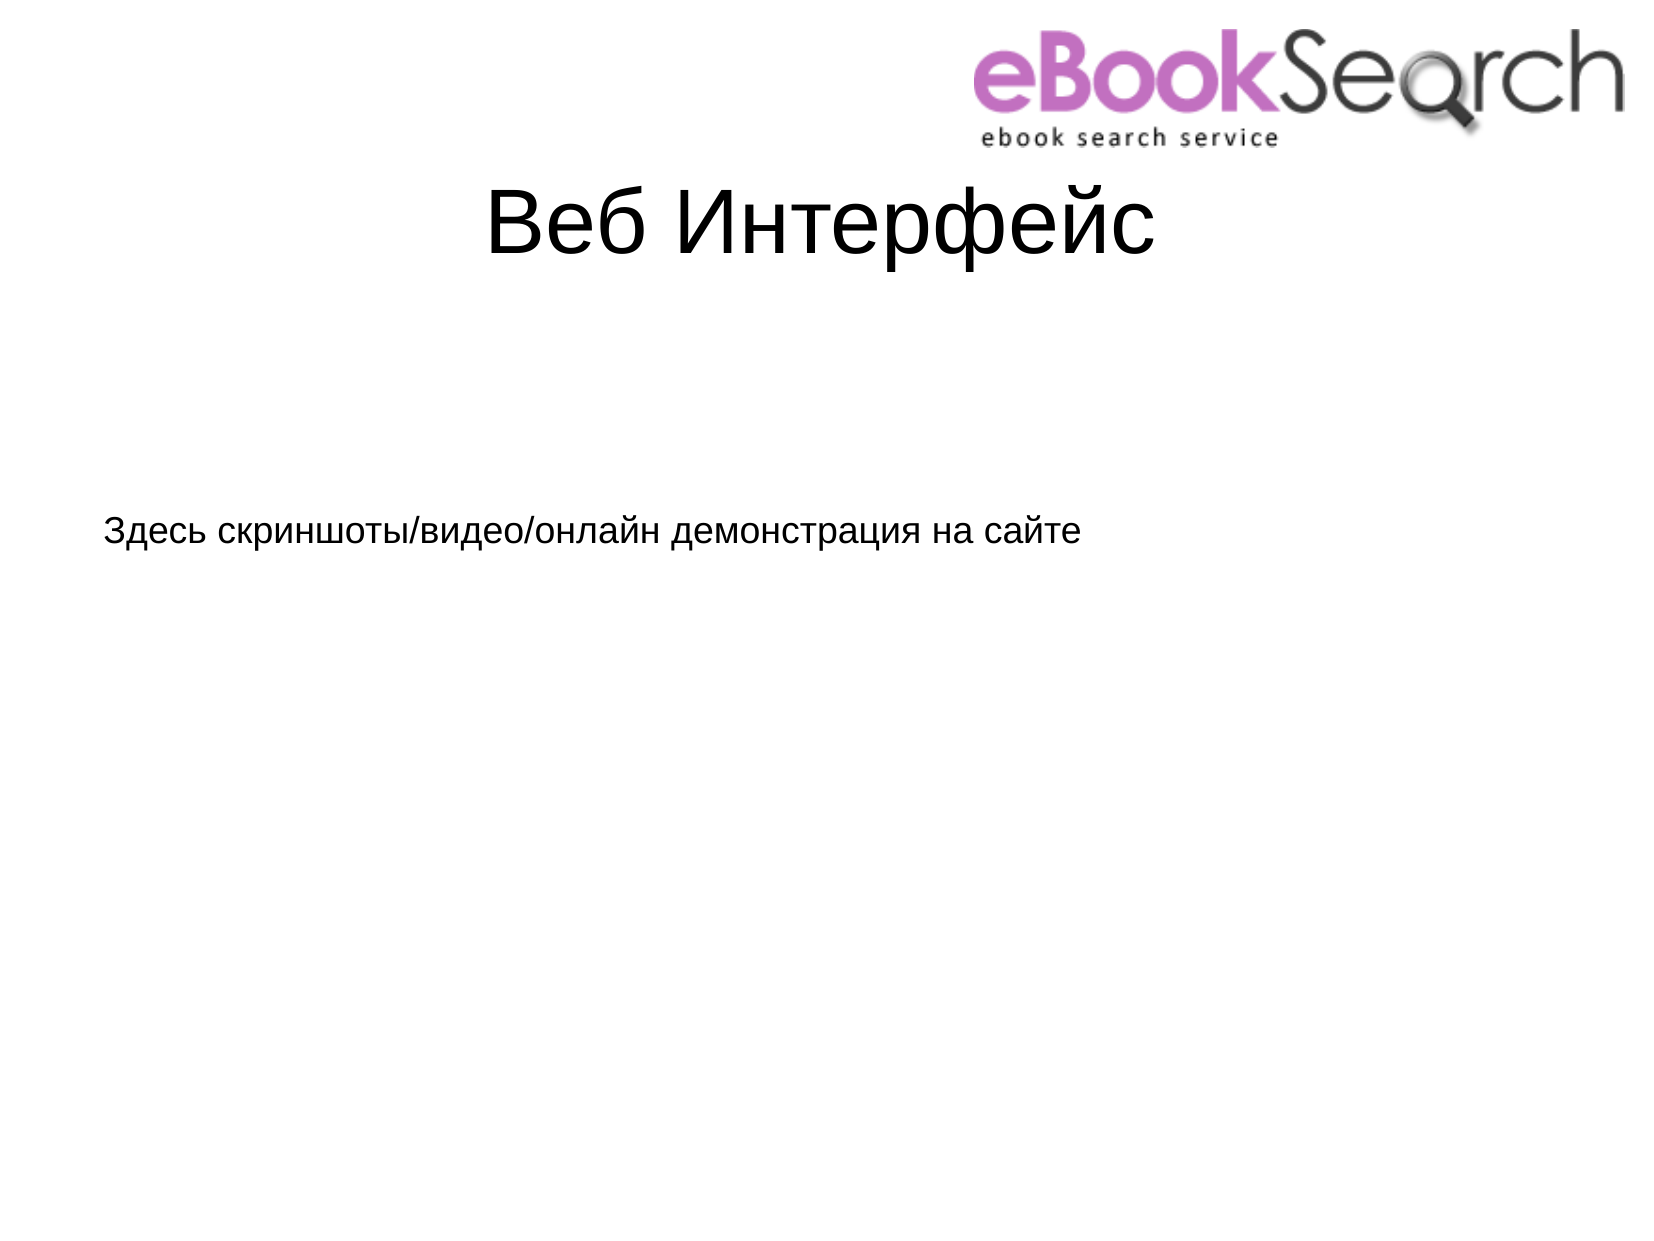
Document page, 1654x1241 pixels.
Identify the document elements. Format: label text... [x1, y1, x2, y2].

picture [974, 29, 1625, 148]
text_box Здесь скриншоты/видео/онлайн демонстрация на сайте [88, 501, 1098, 559]
title Веб Интерфейс [76, 118, 1566, 326]
